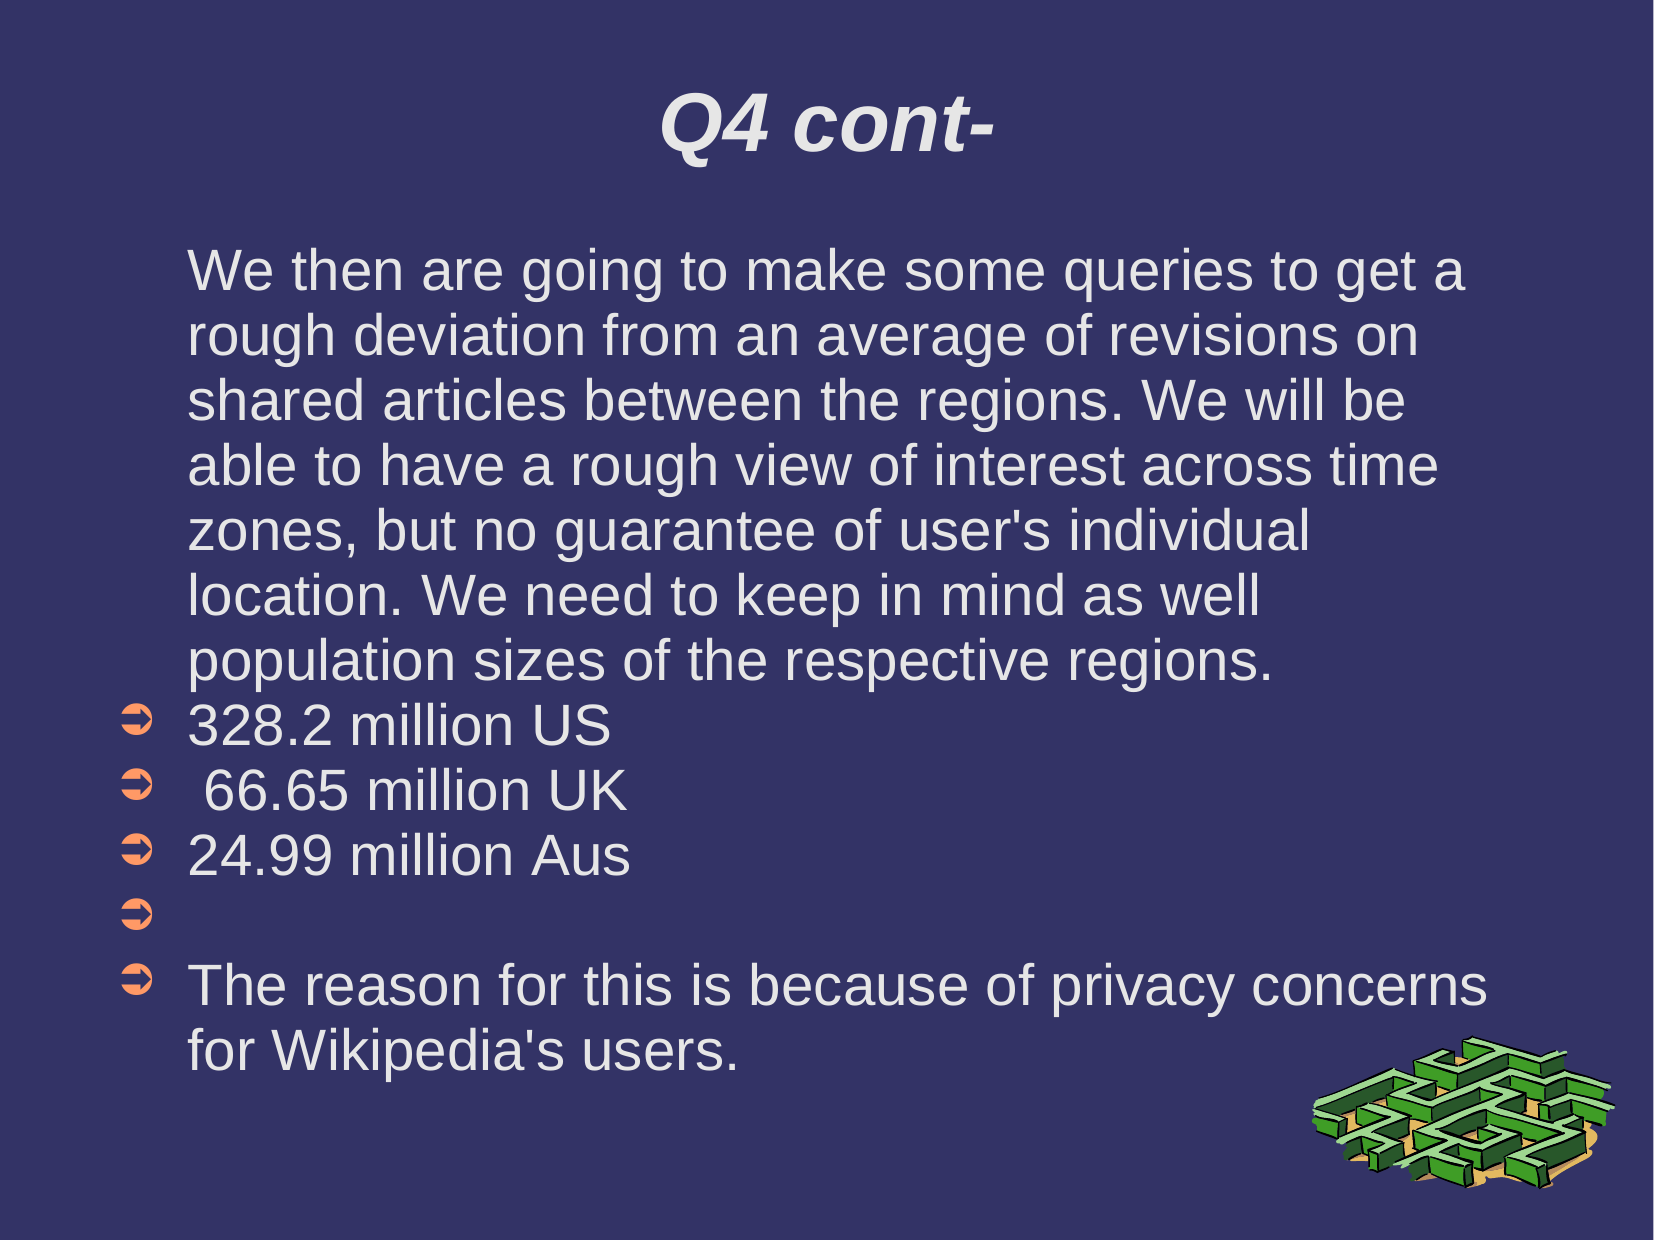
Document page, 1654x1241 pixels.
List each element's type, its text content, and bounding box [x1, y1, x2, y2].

title Q4 cont- [121, 19, 1534, 227]
list We then are going to make some queries to get a rough deviation from an average of revisions on shared articles between the regions. We will be able to have a rough view of interest across time zones, but no guarantee of user's individual location. We need to keep in mind as well population sizes of the respective regions. 328.2 million US 66.65 million UK 24.99 million Aus The reason for this is because of privacy concerns for Wikipedia's users. [105, 237, 1496, 1081]
